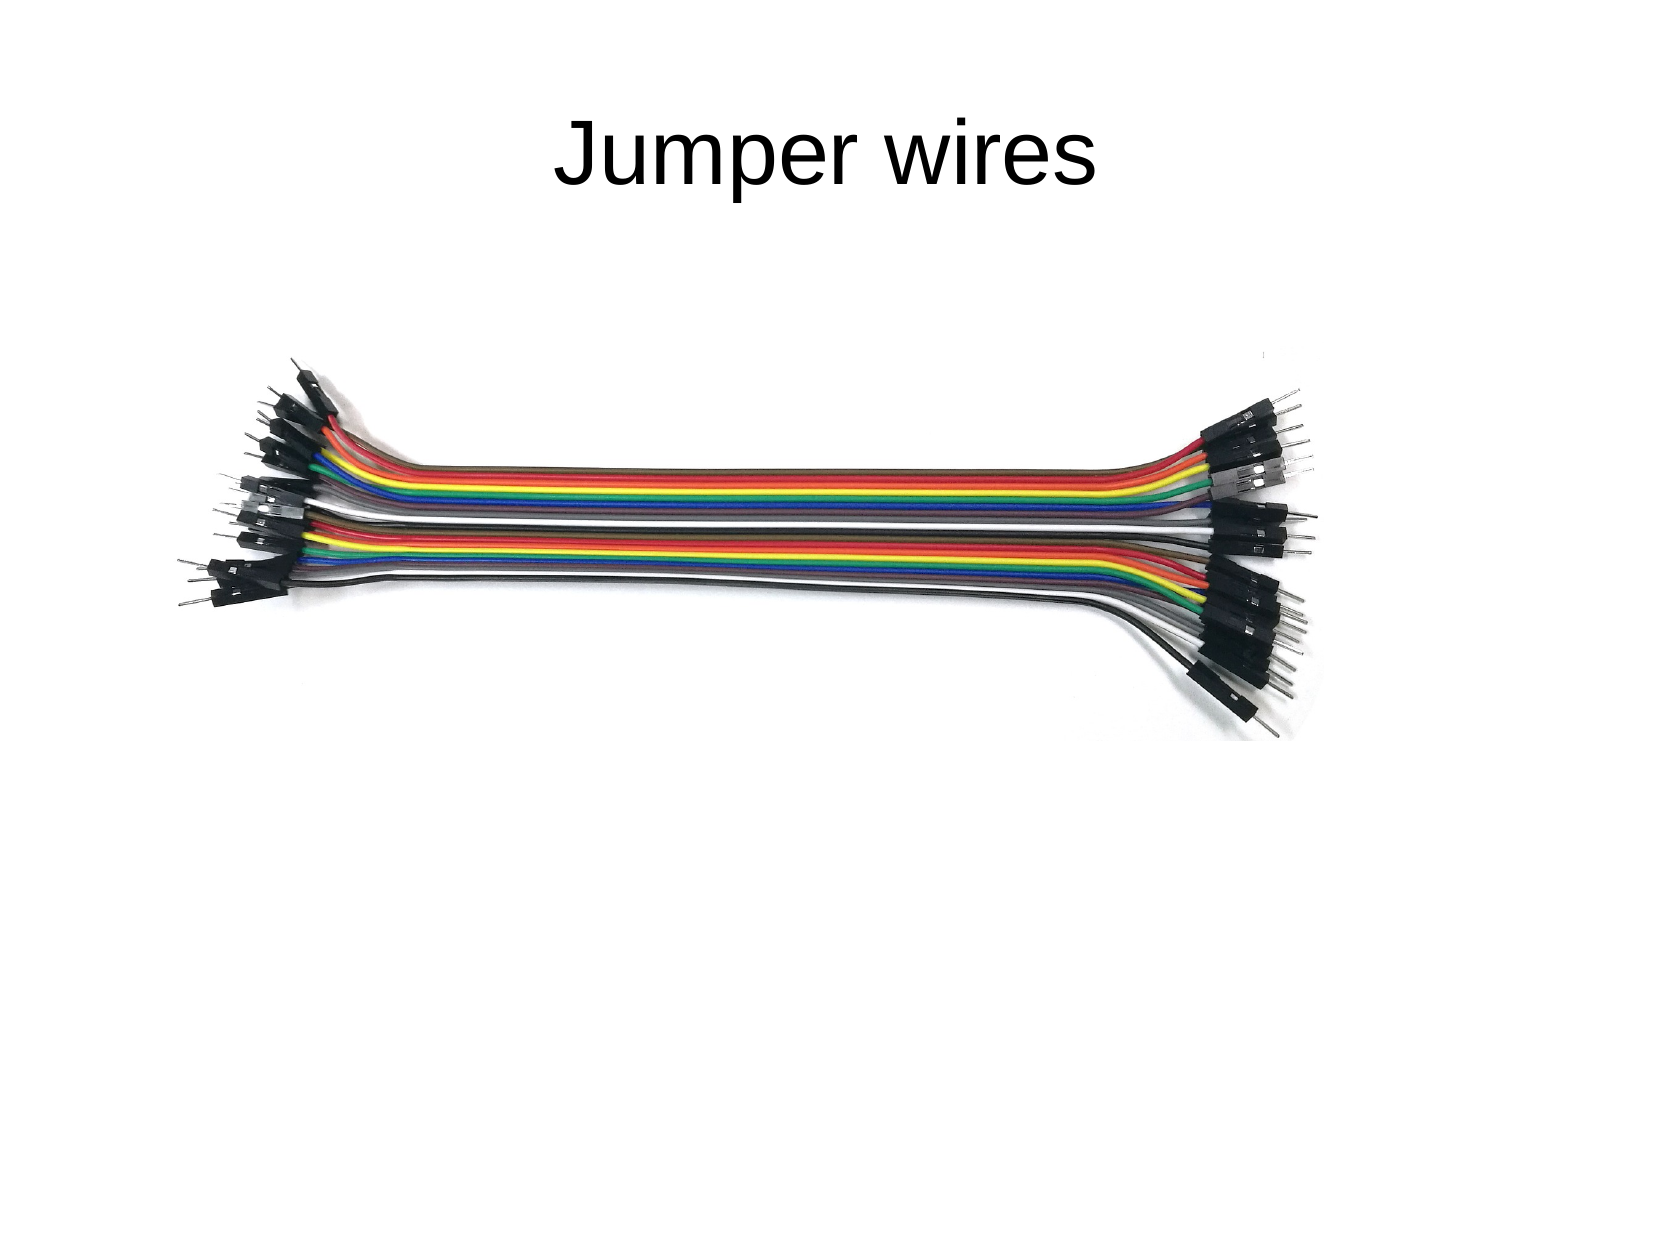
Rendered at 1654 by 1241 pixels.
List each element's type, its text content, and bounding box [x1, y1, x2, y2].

title Jumper wires [82, 49, 1571, 257]
picture [165, 342, 1324, 741]
